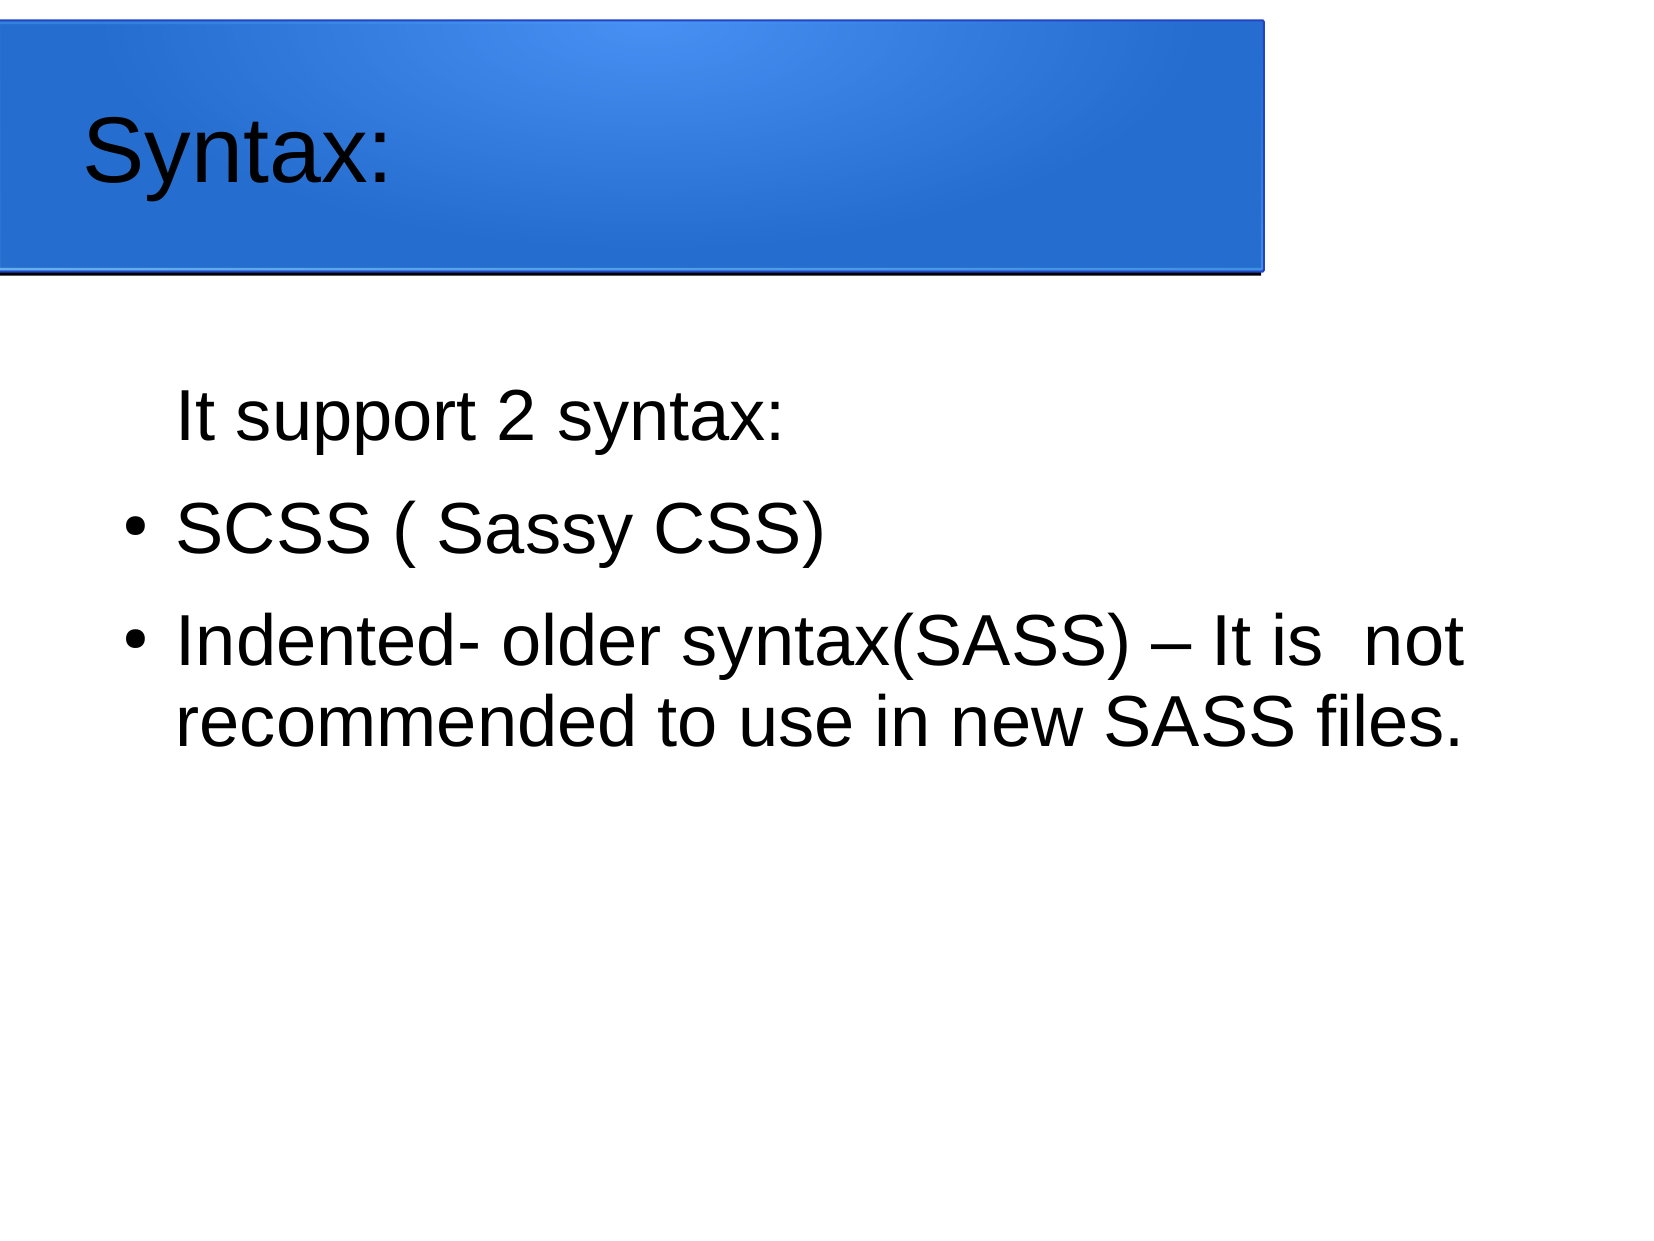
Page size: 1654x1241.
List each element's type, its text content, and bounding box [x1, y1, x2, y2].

list It support 2 syntax: SCSS ( Sassy CSS) Indented- older syntax(SASS) – It is not recommended to use in new SASS files. [105, 375, 1594, 1095]
title Syntax: [82, 47, 1235, 252]
